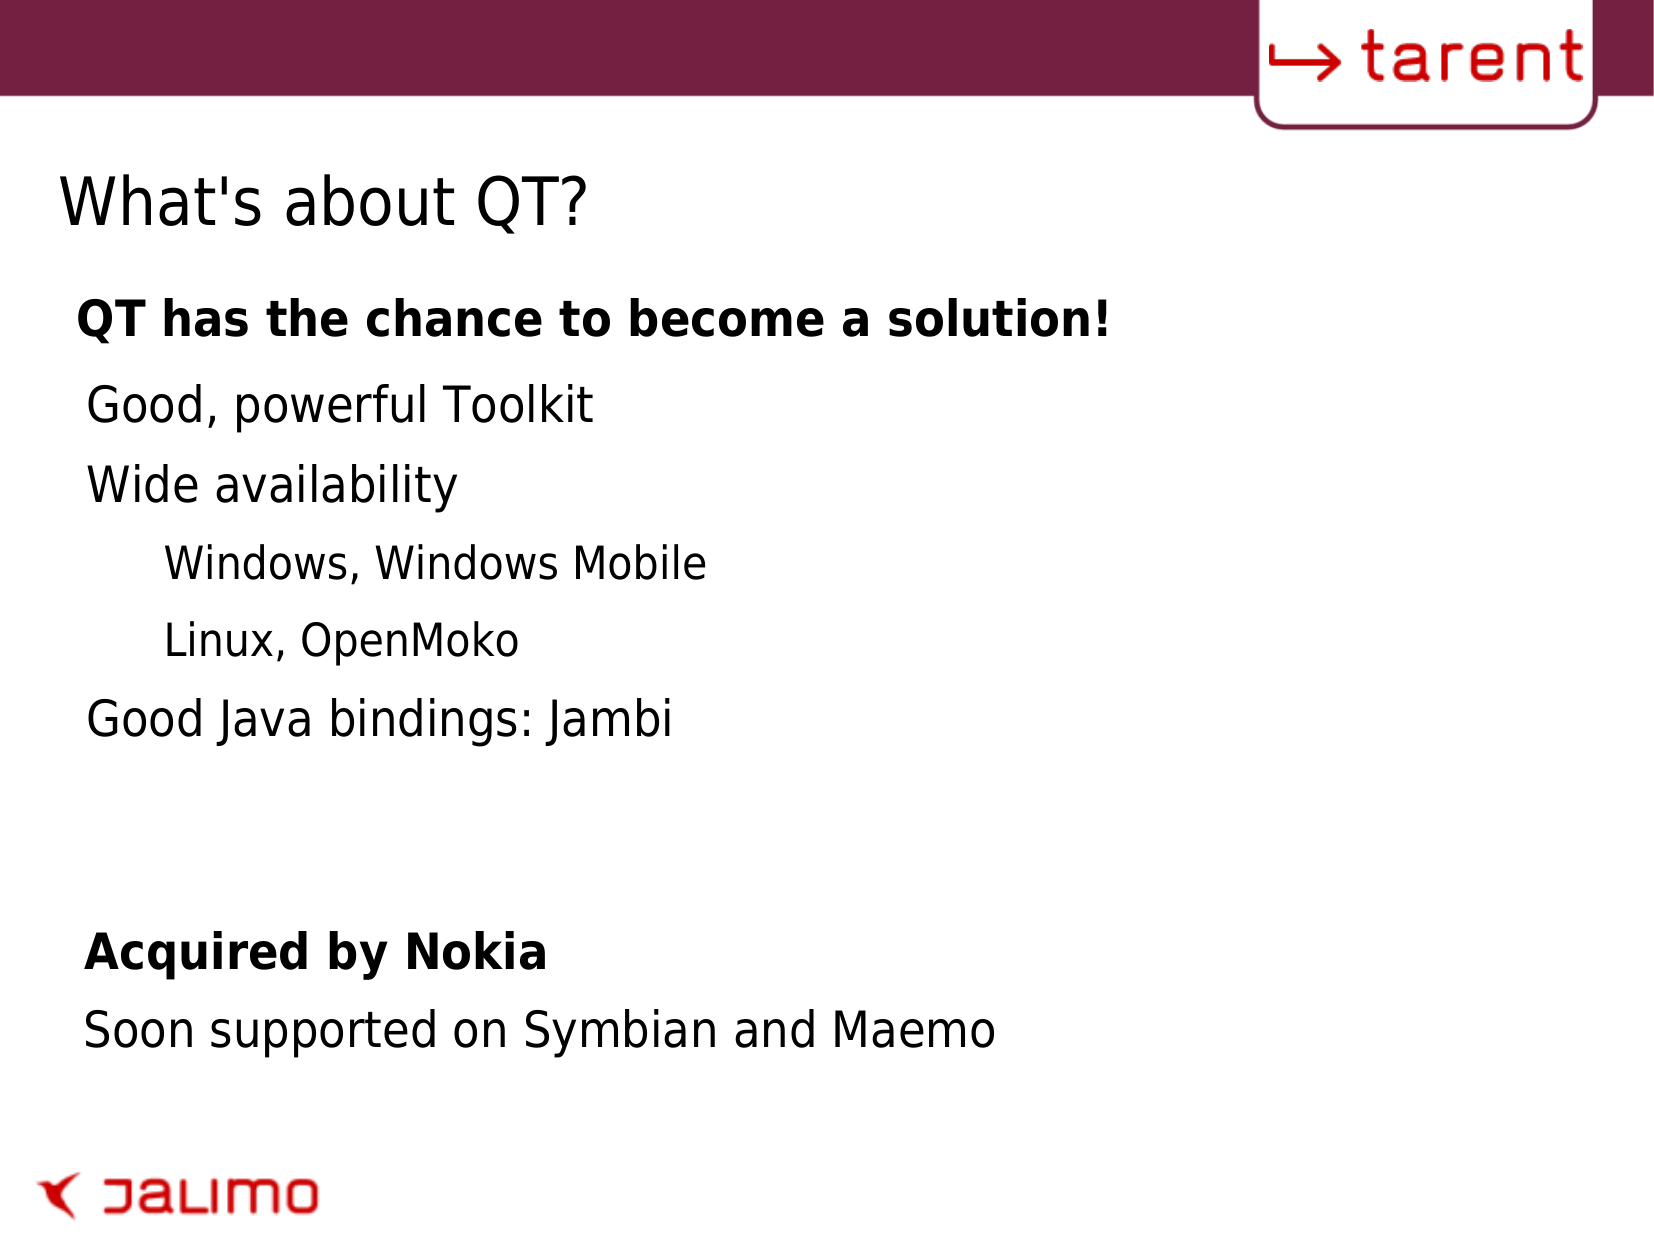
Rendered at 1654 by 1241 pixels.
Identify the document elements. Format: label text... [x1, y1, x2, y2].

title What's about QT? [59, 163, 1625, 242]
list Acquired by Nokia [67, 923, 1579, 1015]
list QT has the chance to become a solution! [59, 290, 1571, 382]
picture [0, 0, 1654, 146]
list Soon supported on Symbian and Maemo [65, 1000, 1578, 1093]
picture [32, 1171, 324, 1222]
list Good, powerful Toolkit Wide availability Windows, Windows Mobile Linux, OpenMoko Good Java bindings: Jambi [69, 375, 1581, 749]
